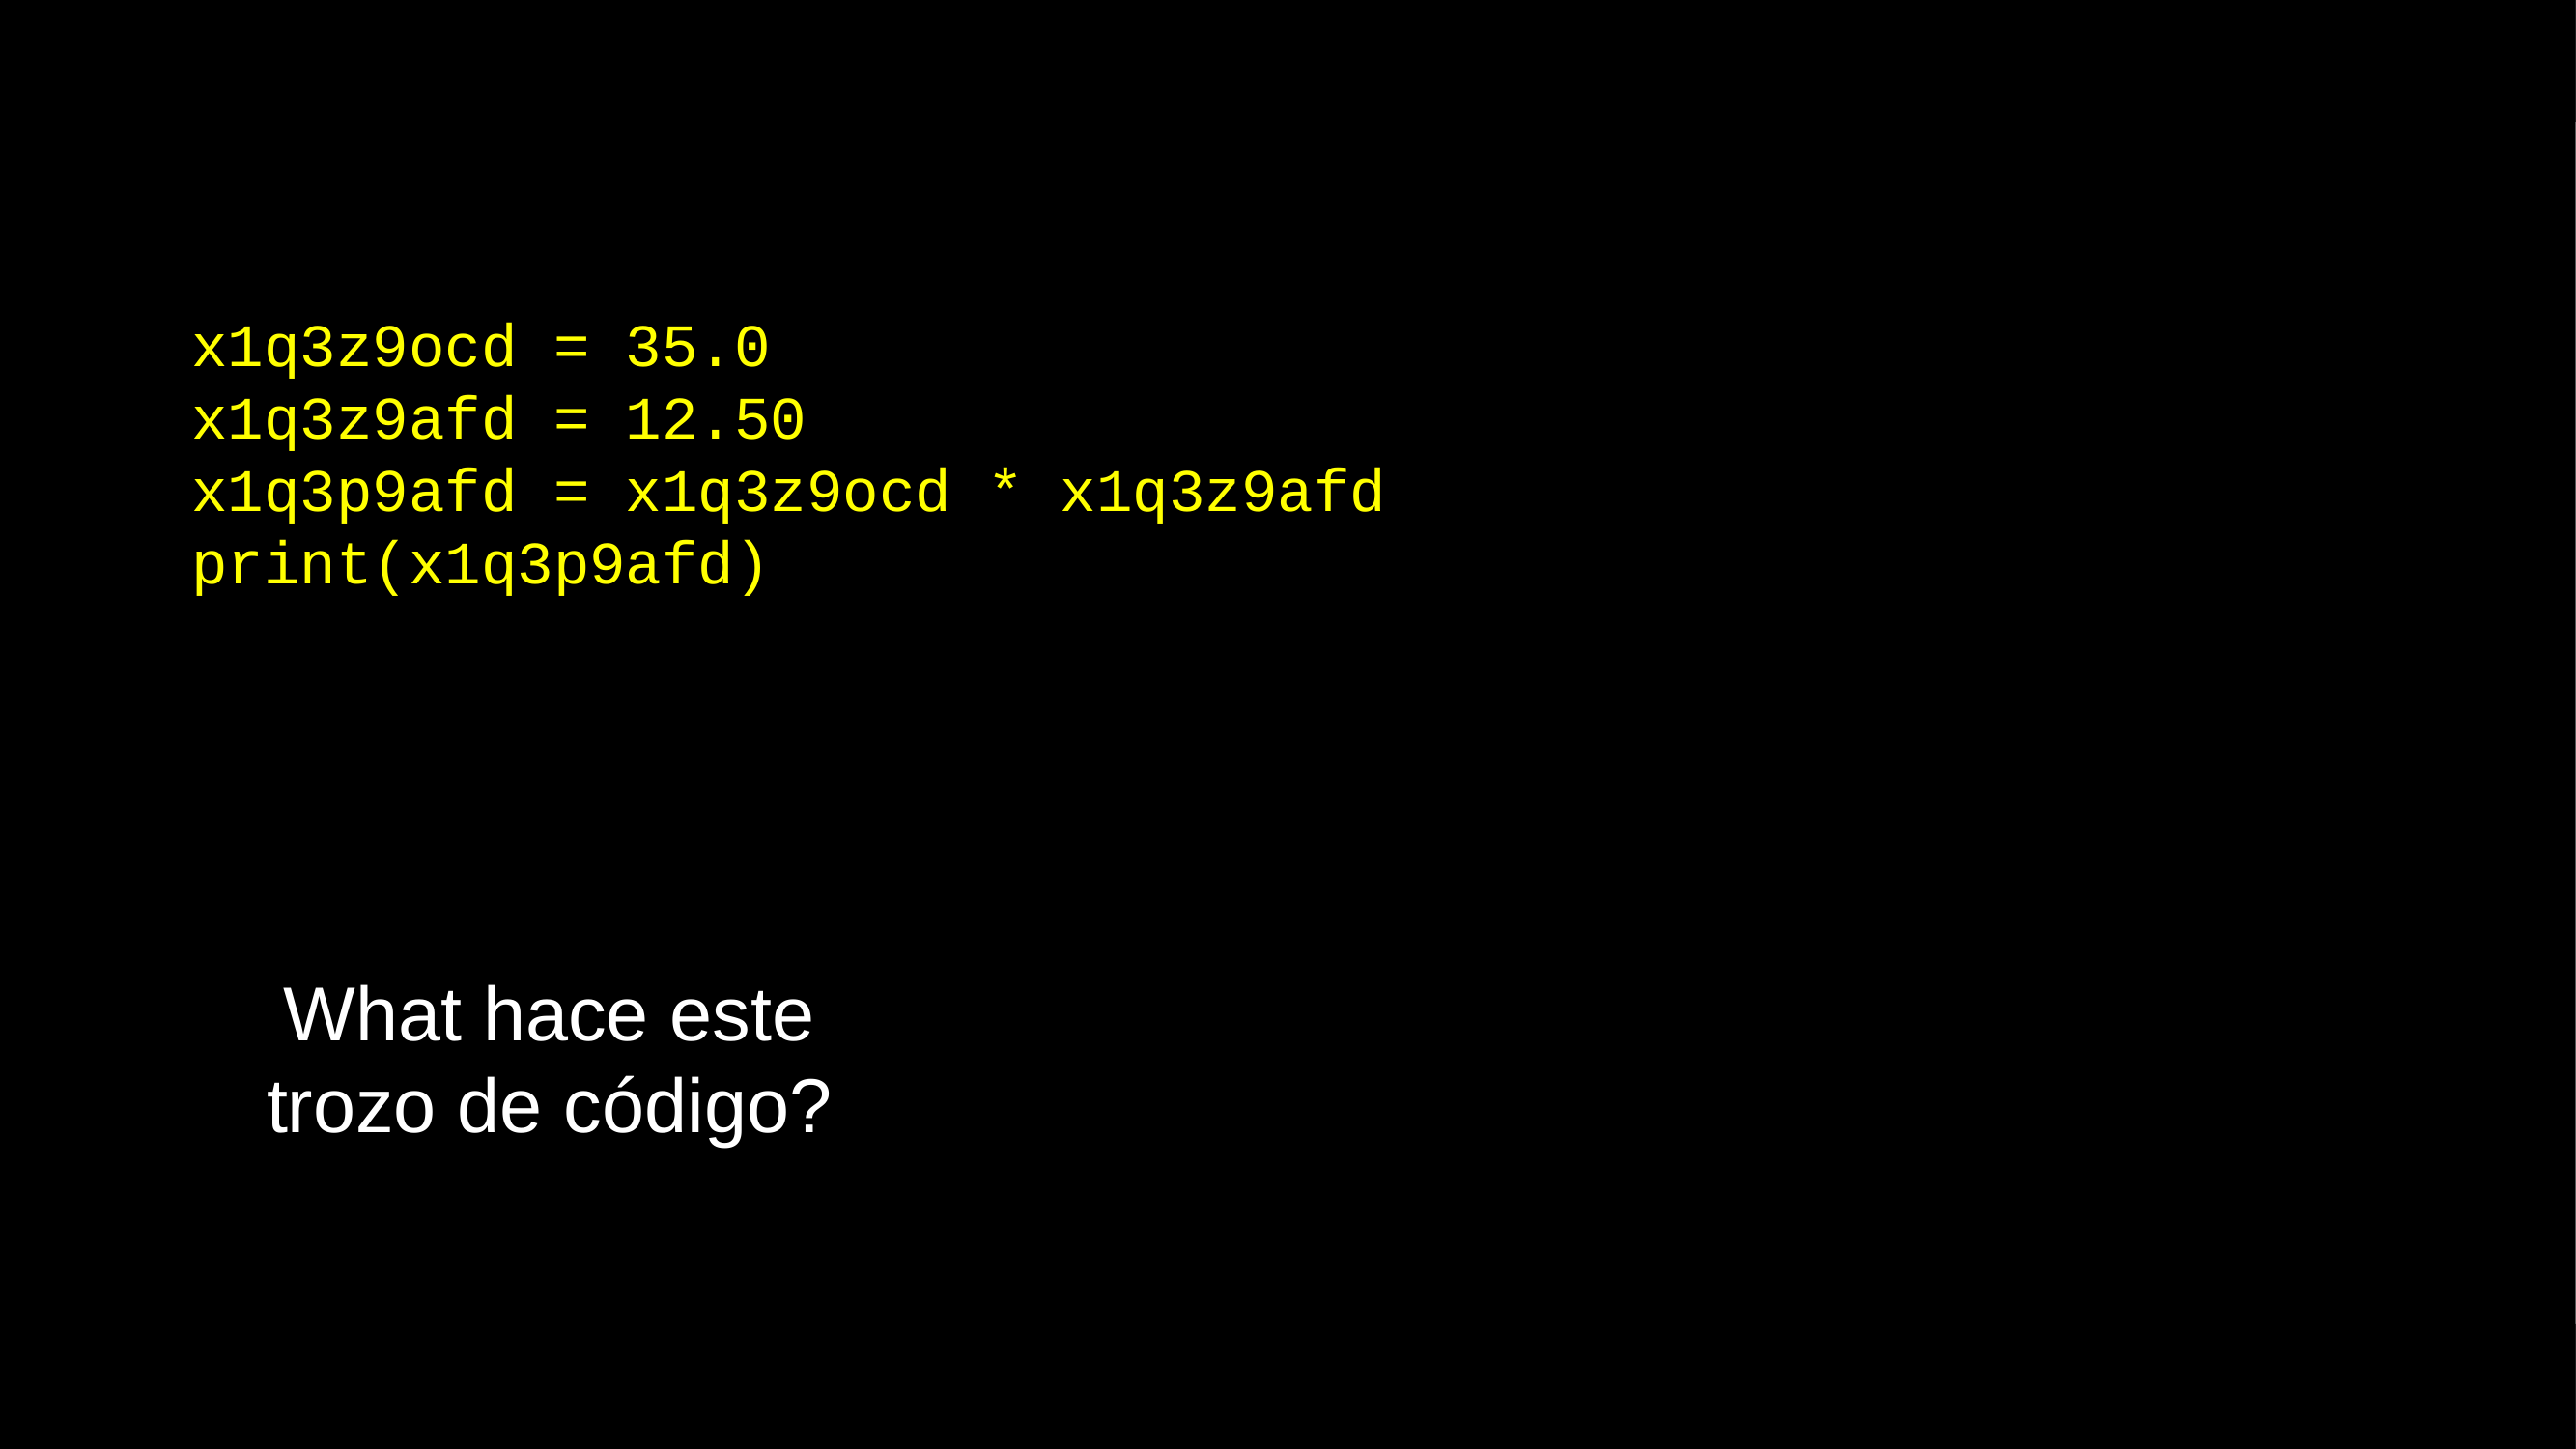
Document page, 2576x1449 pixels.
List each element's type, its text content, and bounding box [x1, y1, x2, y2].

text_box x1q3z9ocd = 35.0 x1q3z9afd = 12.50 x1q3p9afd = x1q3z9ocd * x1q3z9afd print(x1q3p9afd) [191, 266, 1514, 637]
text_box What hace este trozo de código? [243, 959, 856, 1153]
